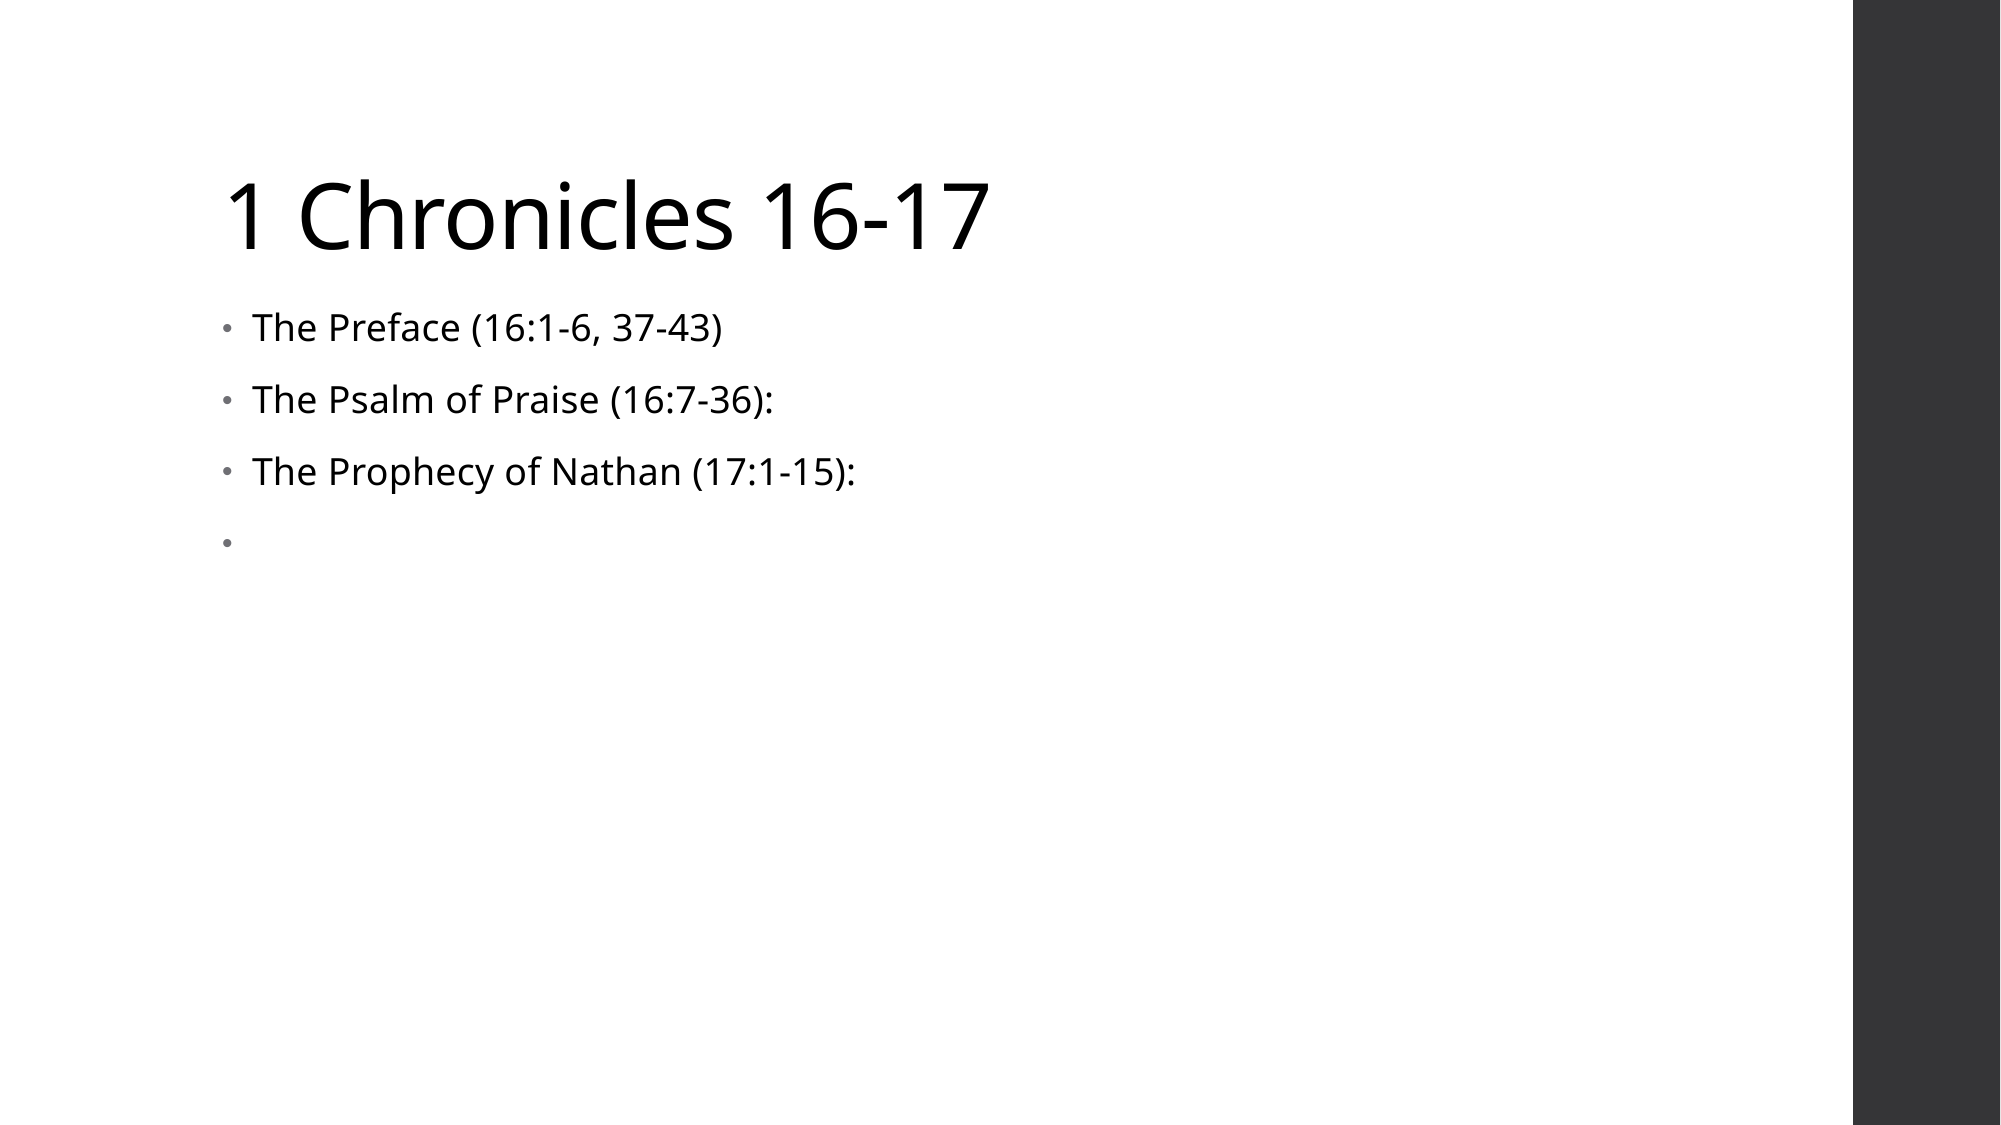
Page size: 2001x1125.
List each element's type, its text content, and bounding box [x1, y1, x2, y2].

title 1 Chronicles 16-17 [206, 60, 1797, 278]
list The Preface (16:1-6, 37-43) The Psalm of Praise (16:7-36): The Prophecy of Nathan (17:1-15): [206, 299, 1617, 1014]
